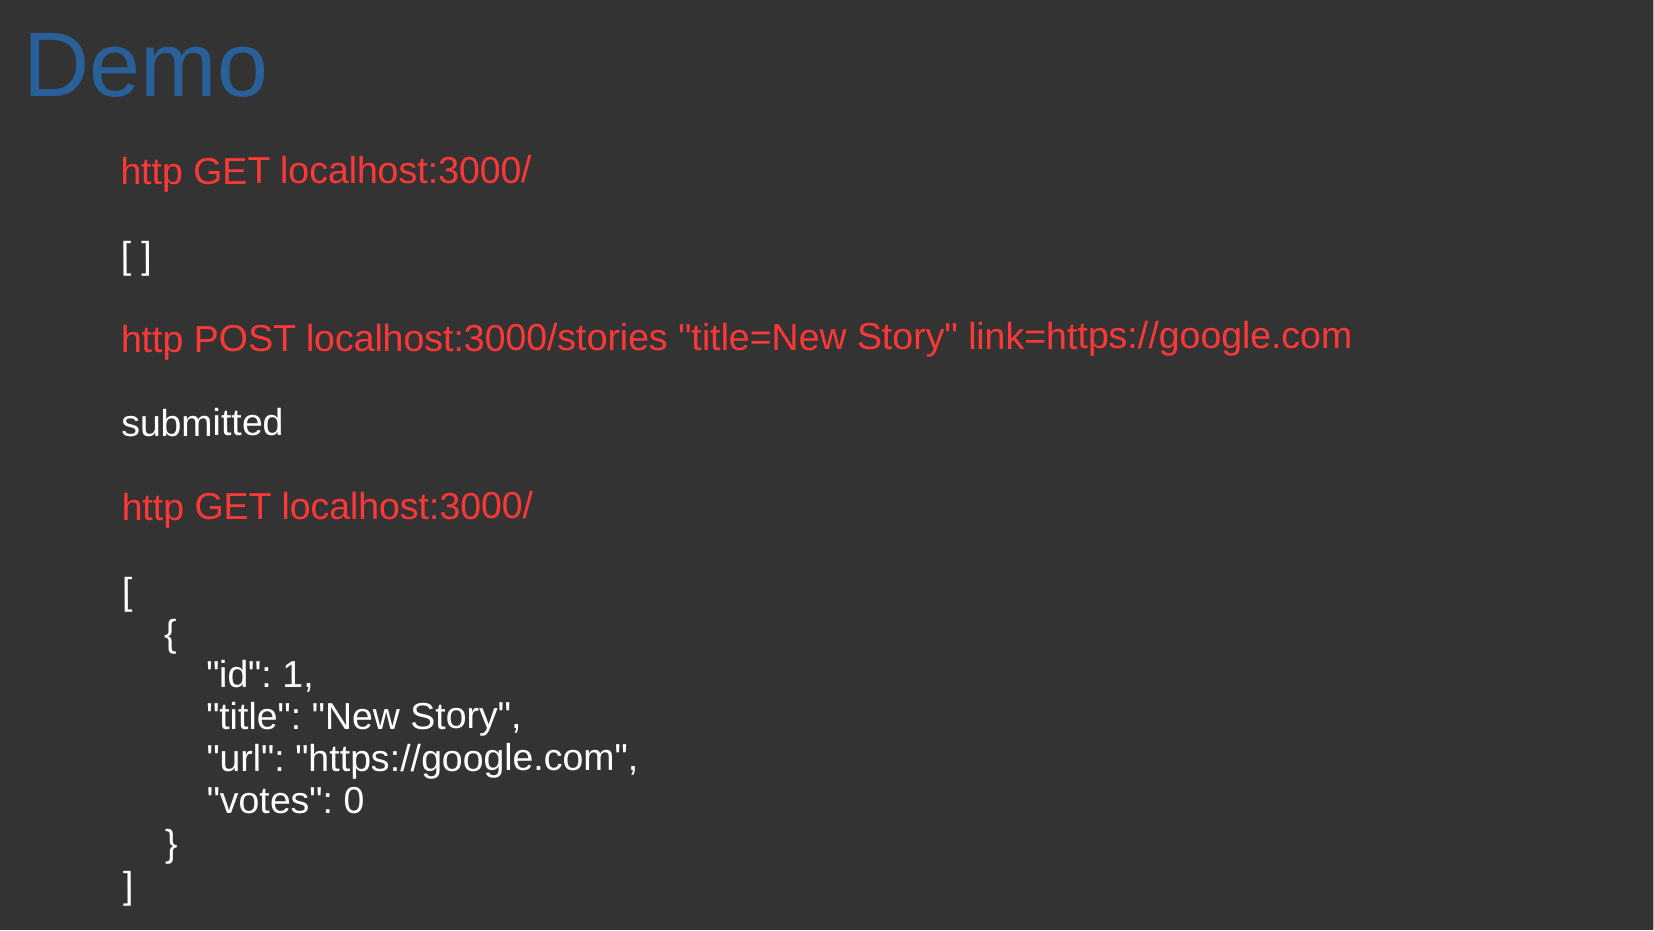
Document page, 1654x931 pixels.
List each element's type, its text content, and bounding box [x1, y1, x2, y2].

title Demo [23, 11, 1589, 119]
text_box http GET localhost:3000/ [ ] http POST localhost:3000/stories "title=New Story" link=https://google.com submitted http GET localhost:3000/ [ { "id": 1, "title": "New Story", "url": "https://google.com", "votes": 0 } ] [105, 137, 1596, 931]
